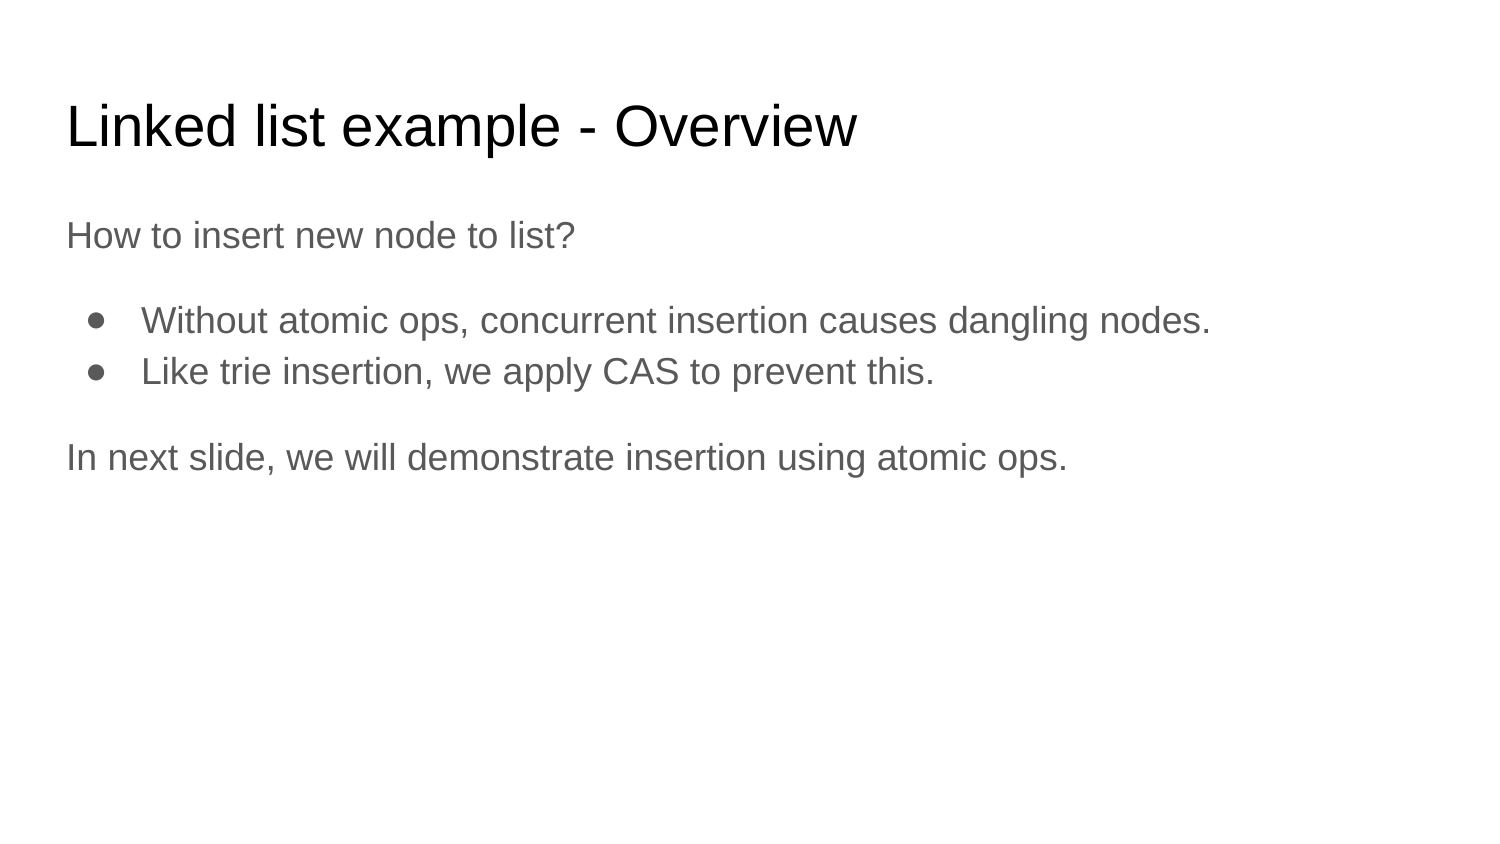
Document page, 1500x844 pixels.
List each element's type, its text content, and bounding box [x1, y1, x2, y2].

list How to insert new node to list? Without atomic ops, concurrent insertion causes dangling nodes. Like trie insertion, we apply CAS to prevent this. In next slide, we will demonstrate insertion using atomic ops. [51, 189, 1449, 750]
title Linked list example - Overview [51, 72, 1449, 167]
